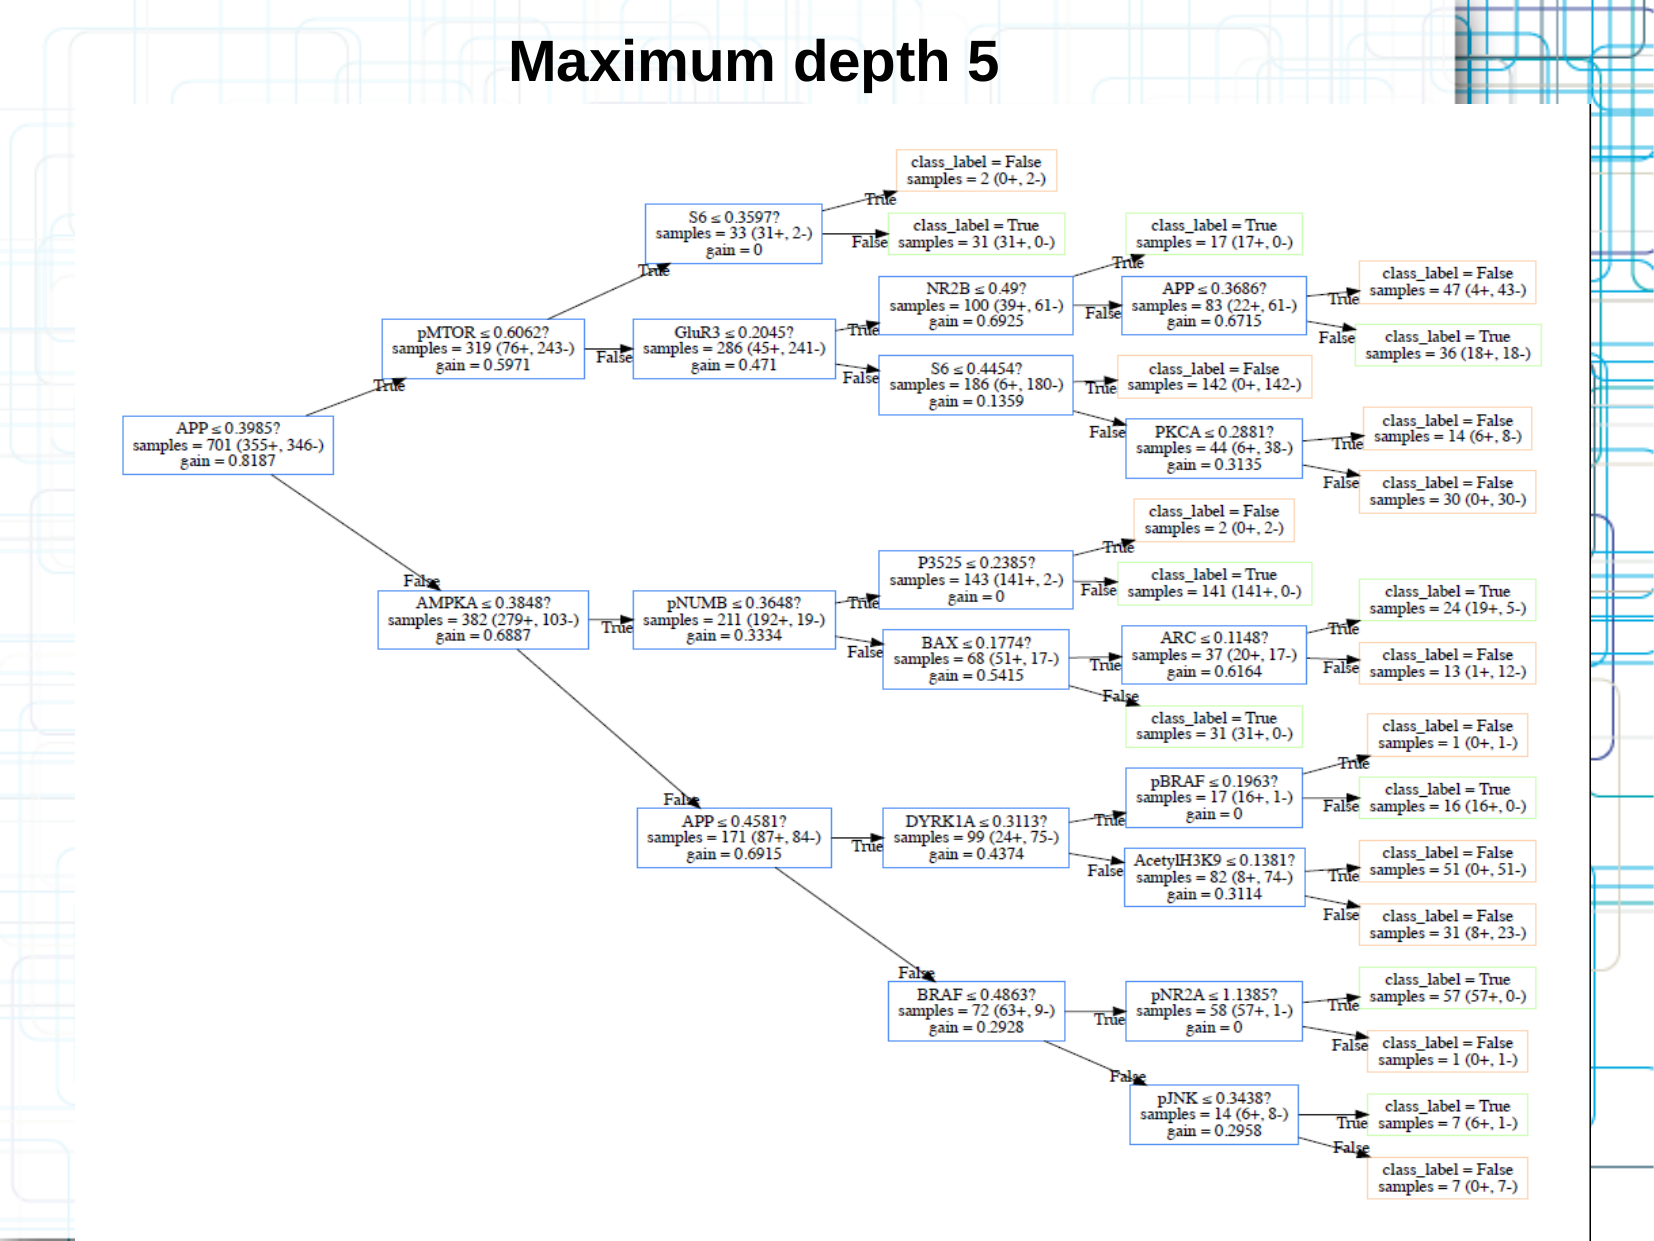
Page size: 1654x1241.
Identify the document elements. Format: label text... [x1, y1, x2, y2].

text_box Maximum depth 5 [493, 21, 1016, 103]
picture [0, 0, 1654, 1241]
